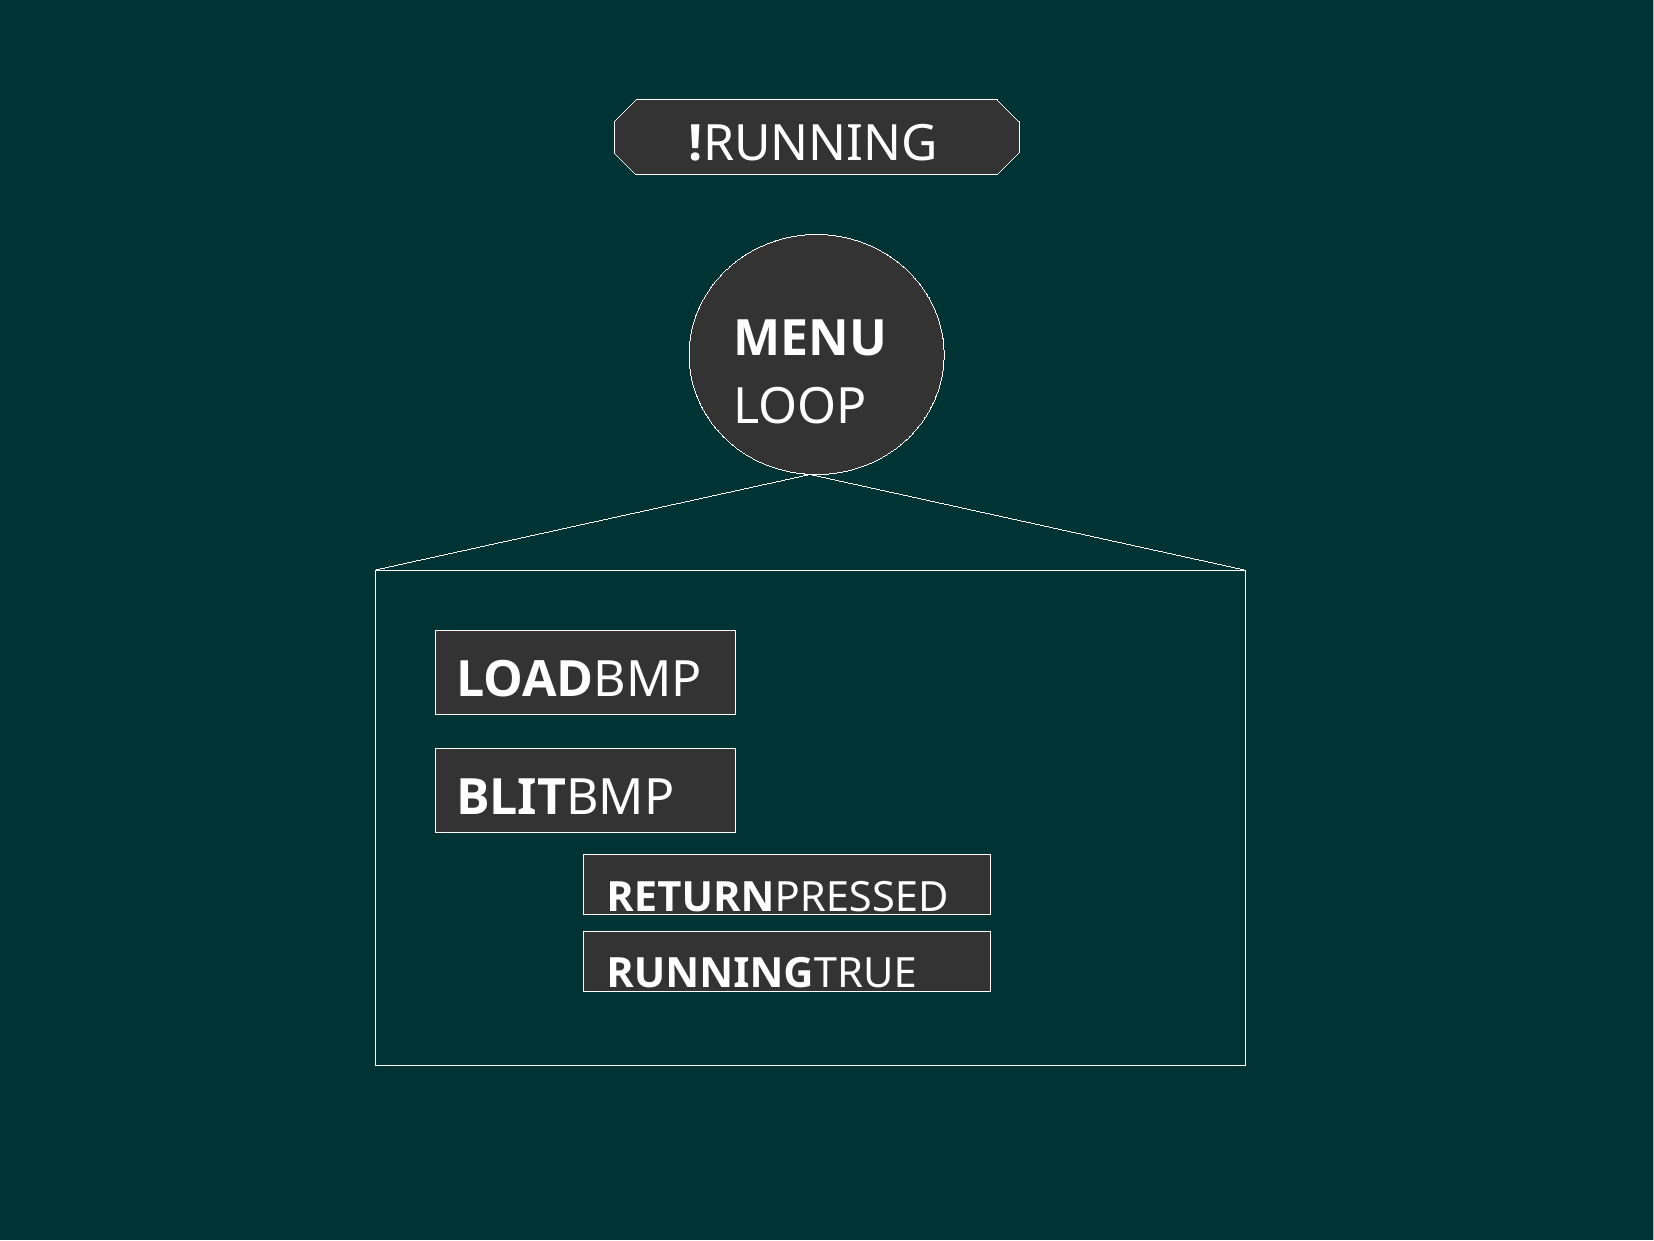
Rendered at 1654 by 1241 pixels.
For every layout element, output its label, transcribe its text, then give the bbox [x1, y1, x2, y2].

text_box LOADBMP [441, 635, 731, 721]
text_box BLITBMP [441, 753, 731, 839]
text_box [435, 748, 736, 833]
text_box [583, 854, 991, 915]
text_box RUNNINGTRUE [591, 935, 985, 998]
text_box [583, 931, 991, 992]
text_box RETURNPRESSED [591, 858, 985, 921]
text_box !RUNNING [674, 99, 1095, 175]
text_box [689, 234, 945, 475]
text_box MENU LOOP [719, 294, 915, 422]
text_box [614, 99, 674, 175]
text_box [435, 630, 736, 715]
